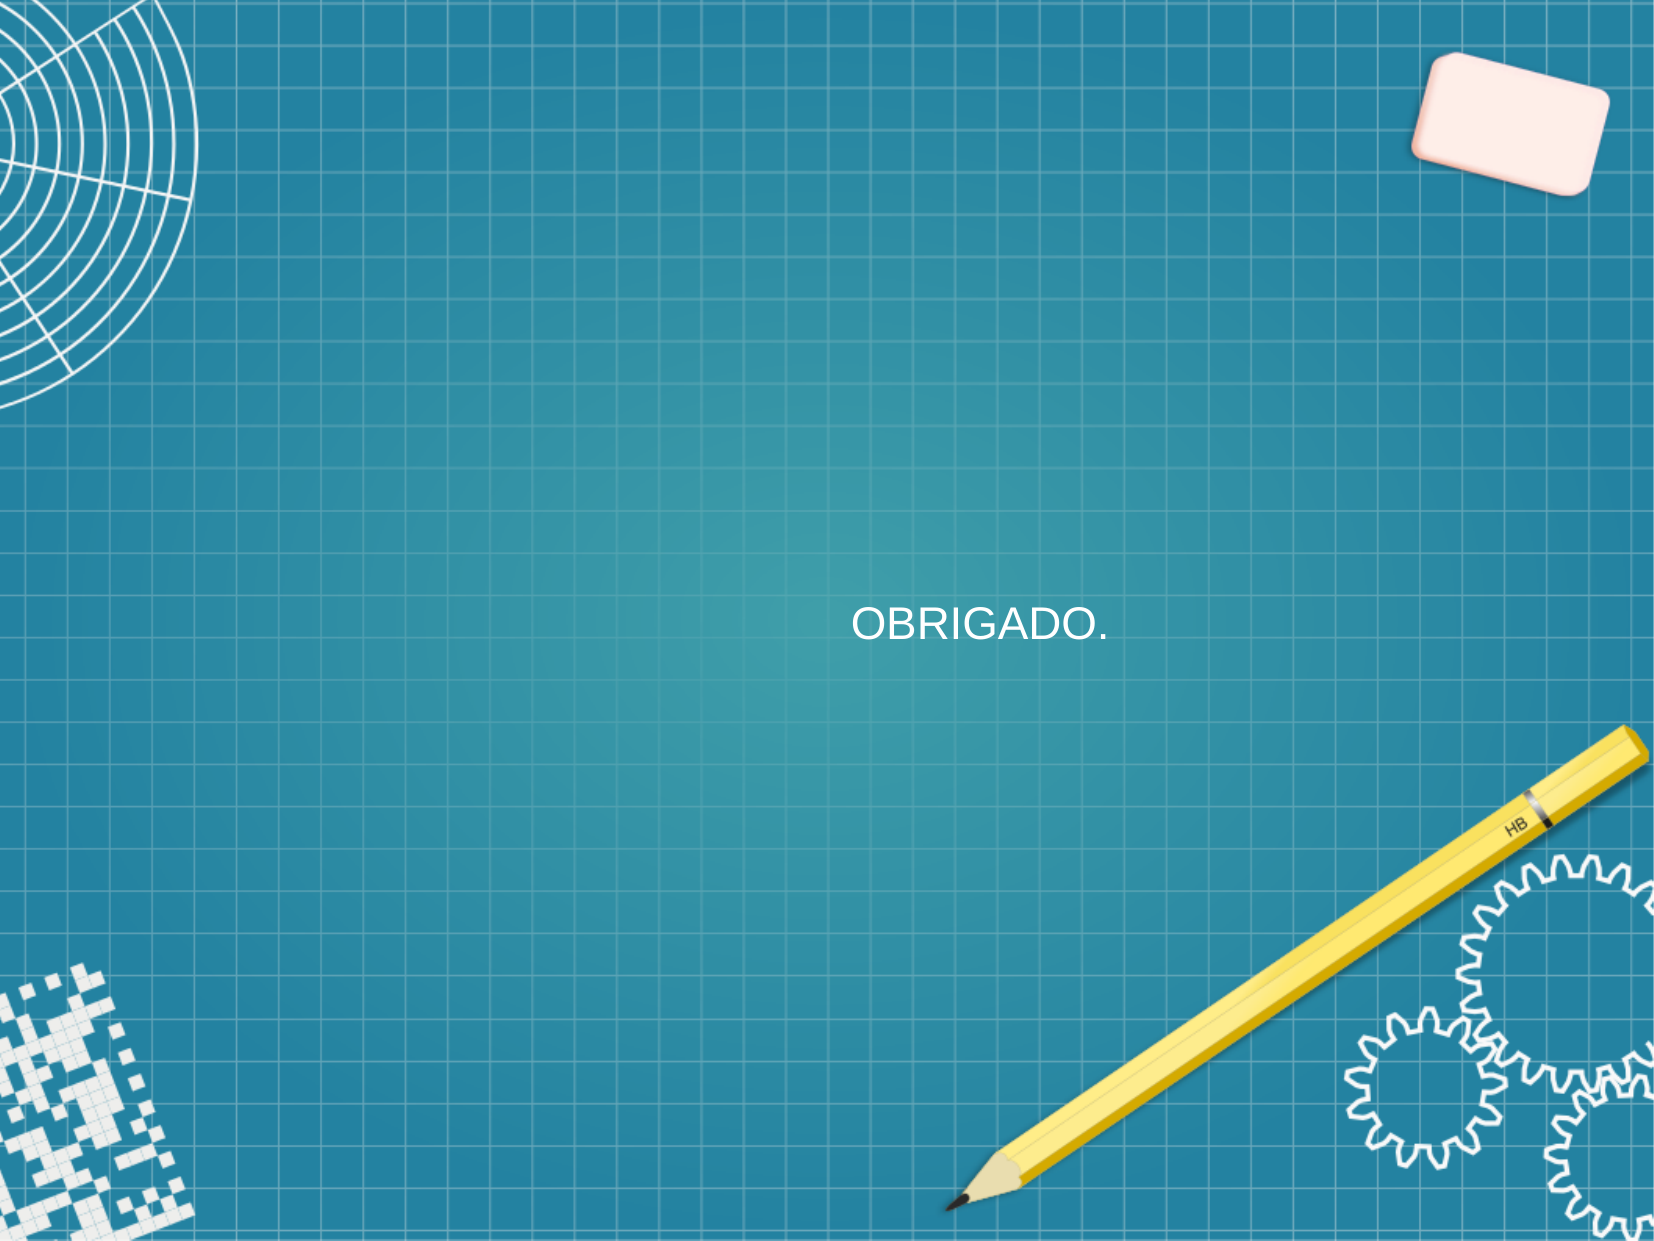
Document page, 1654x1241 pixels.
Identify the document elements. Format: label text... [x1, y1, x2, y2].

picture [0, 0, 1654, 1241]
title OBRIGADO. [389, 519, 1571, 727]
